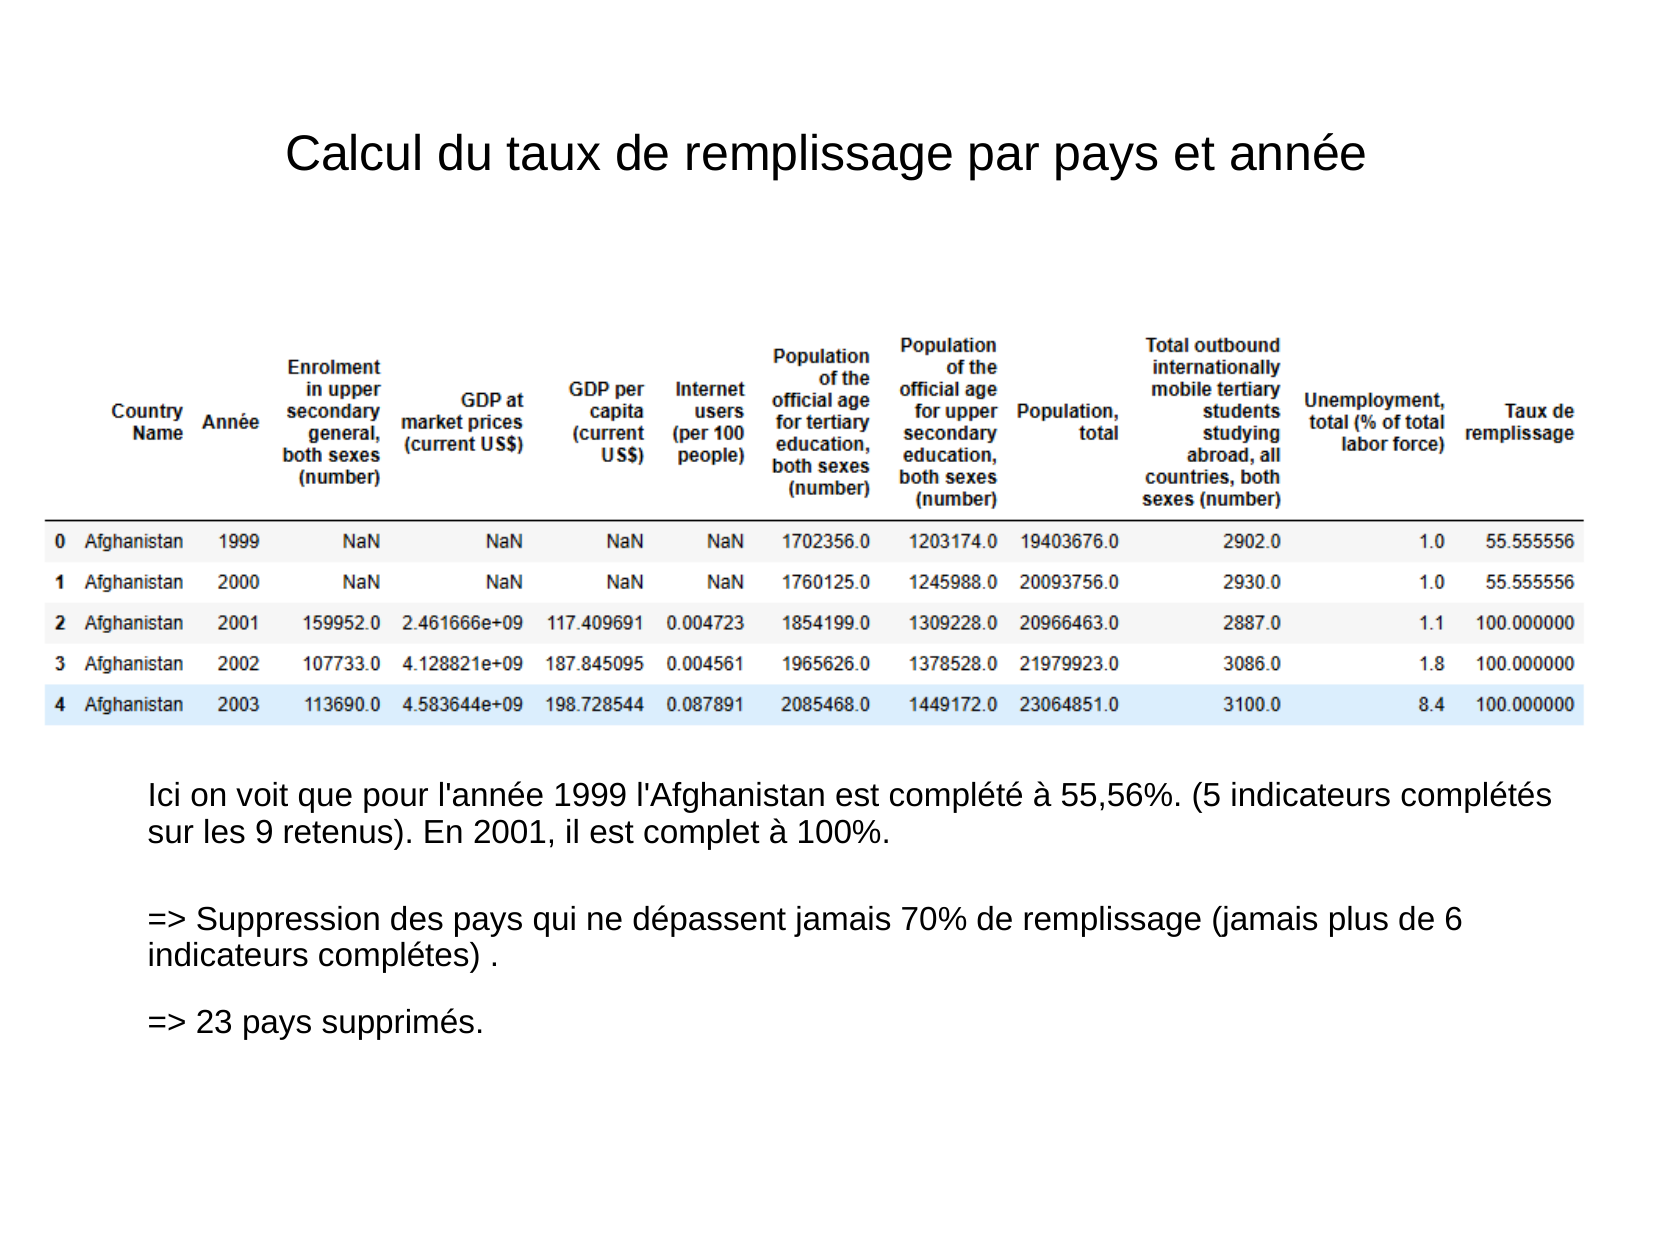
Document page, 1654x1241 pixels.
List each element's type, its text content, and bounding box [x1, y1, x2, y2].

picture [28, 324, 1595, 749]
title Calcul du taux de remplissage par pays et année [82, 49, 1571, 257]
list Ici on voit que pour l'année 1999 l'Afghanistan est complété à 55,56%. (5 indicateurs complétés sur les 9 retenus). En 2001, il est complet à 100%. => Suppression des pays qui ne dépassent jamais 70% de remplissage (jamais plus de 6 indicateurs complétes) . => 23 pays supprimés. [76, 776, 1566, 1093]
